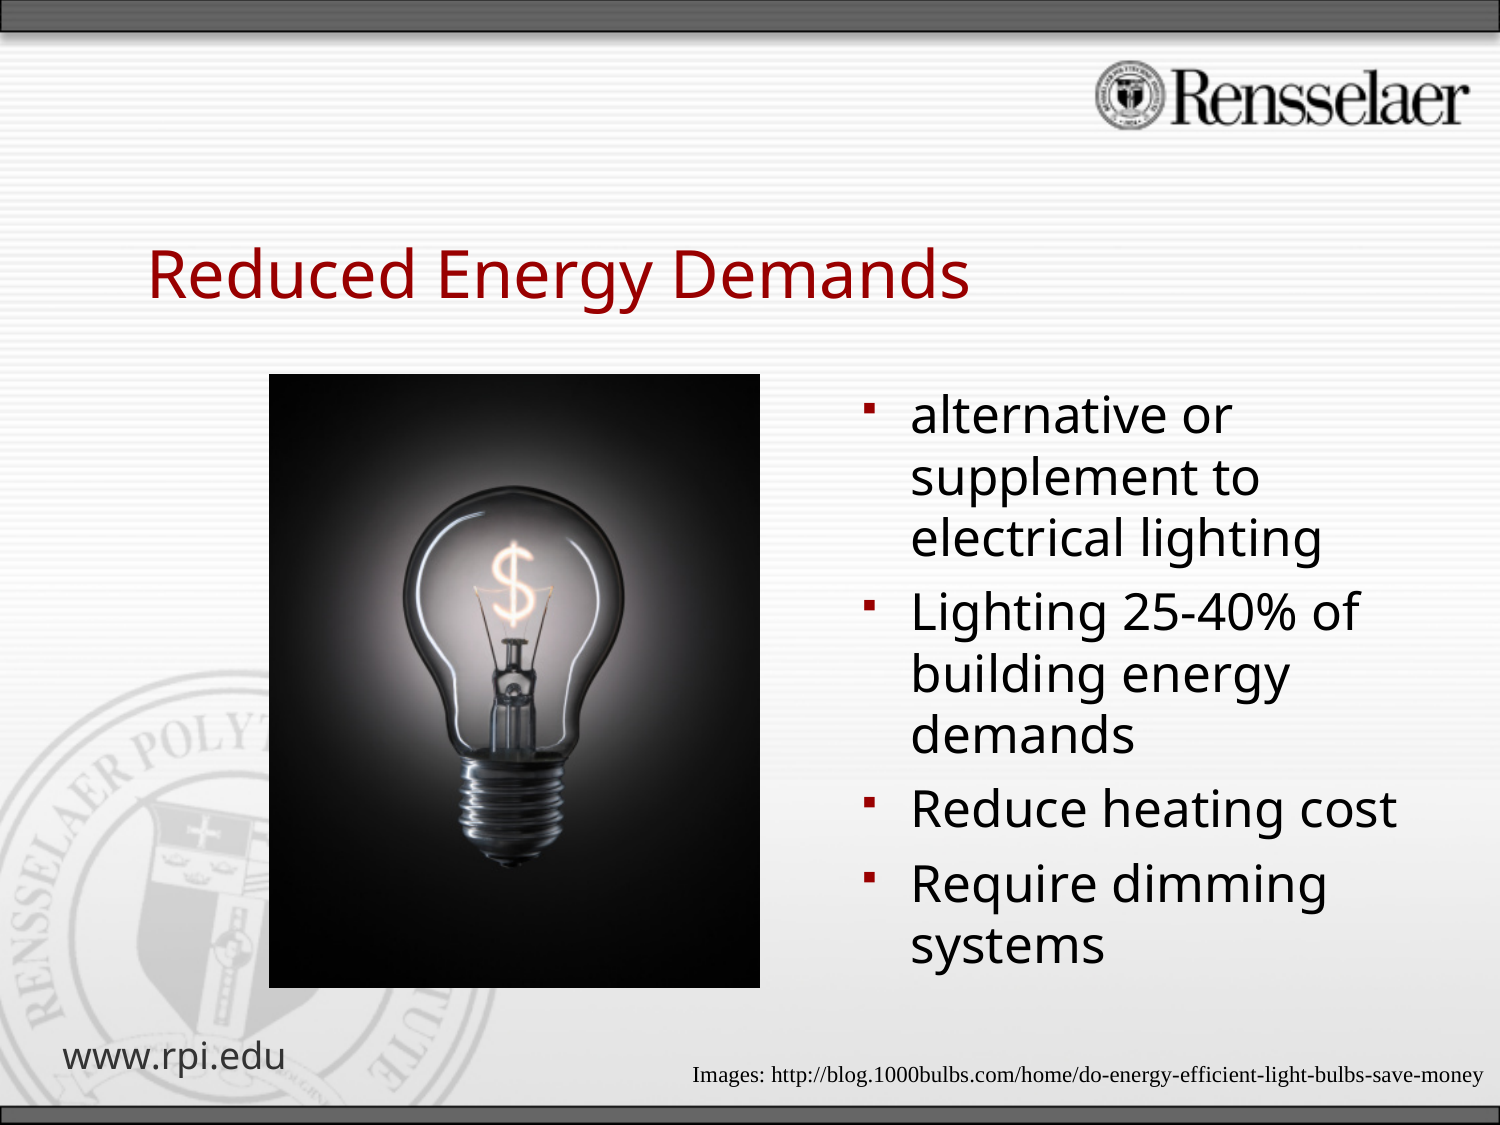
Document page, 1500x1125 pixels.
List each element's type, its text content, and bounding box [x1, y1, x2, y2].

title Reduced Energy Demands [131, 215, 1457, 328]
list alternative or supplement to electrical lighting Lighting 25-40% of building energy demands Reduce heating cost Require dimming systems [846, 375, 1451, 988]
text_box Images: http://blog.1000bulbs.com/home/do-energy-efficient-light-bulbs-save-money [465, 1052, 1500, 1096]
picture [0, 0, 1500, 1125]
